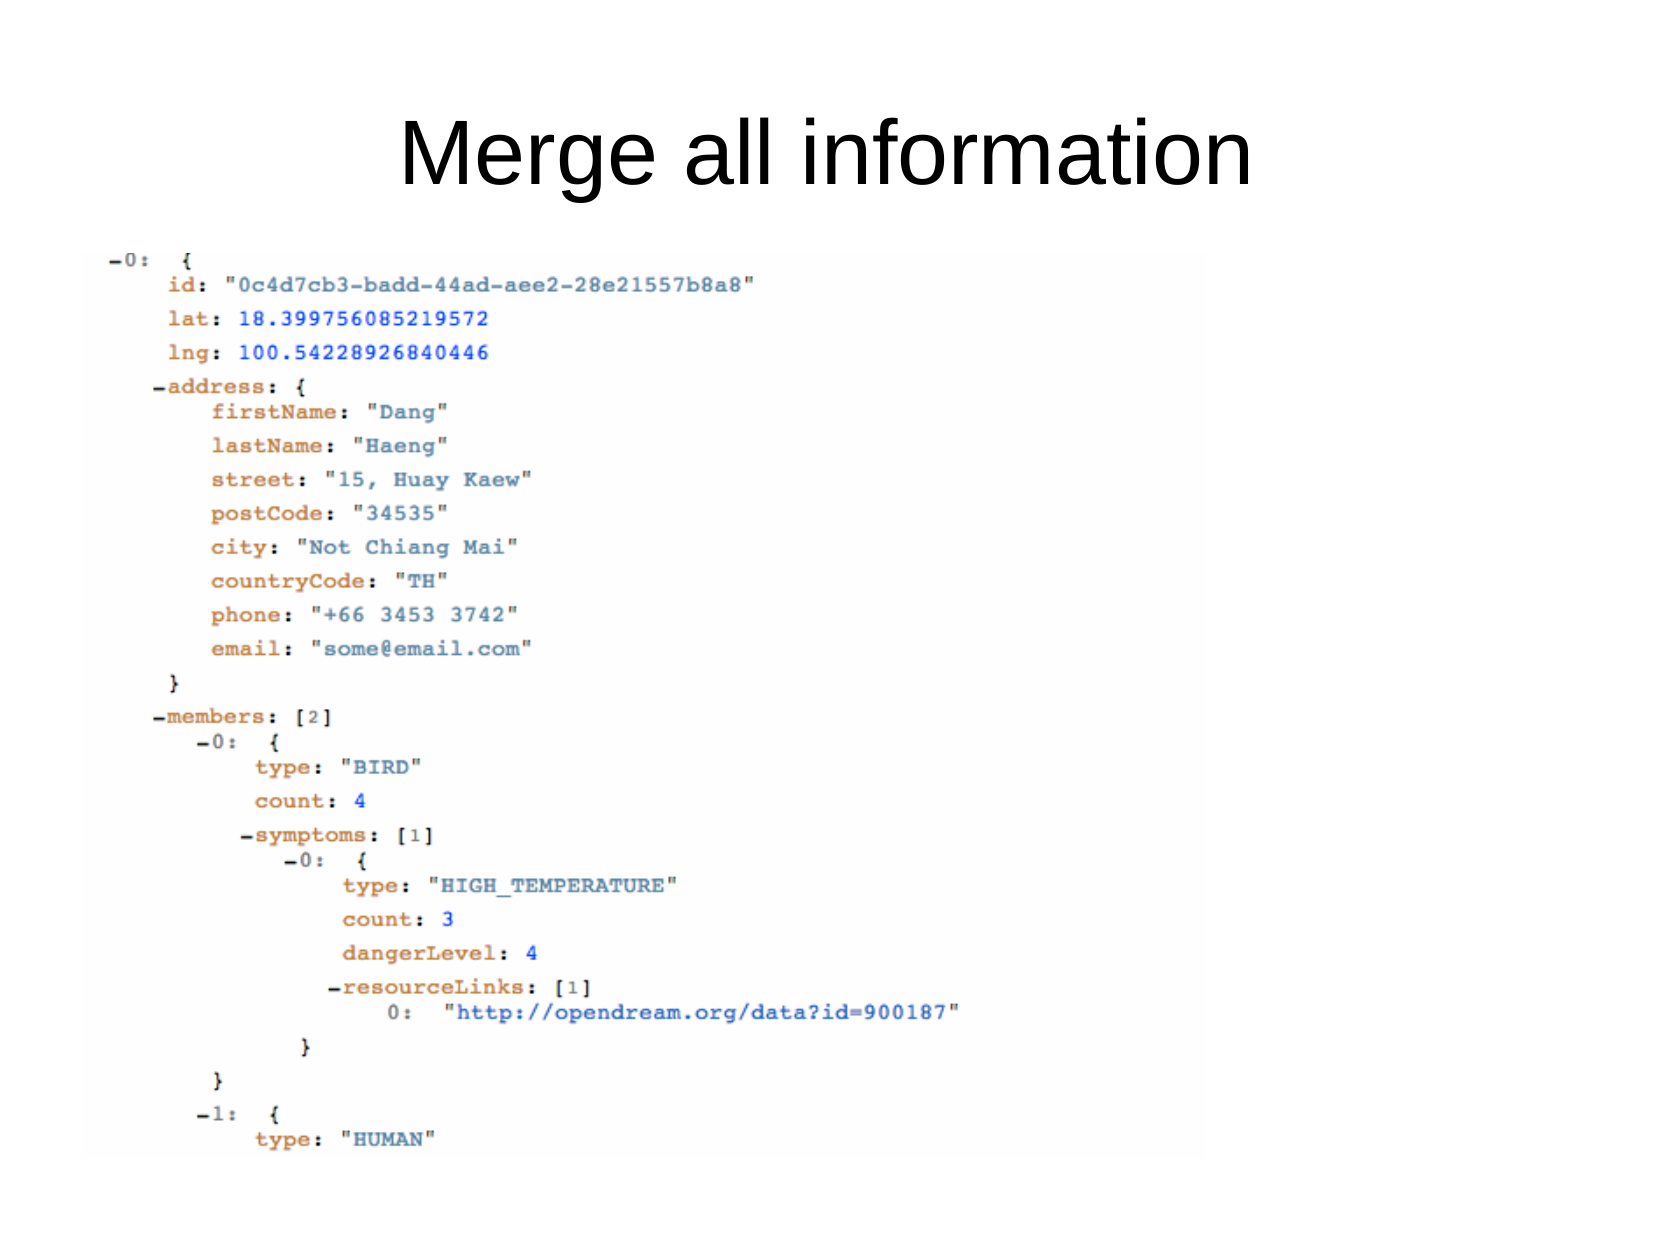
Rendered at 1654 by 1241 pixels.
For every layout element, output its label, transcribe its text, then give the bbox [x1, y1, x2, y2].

picture [82, 253, 1205, 1158]
title Merge all information [82, 49, 1571, 257]
